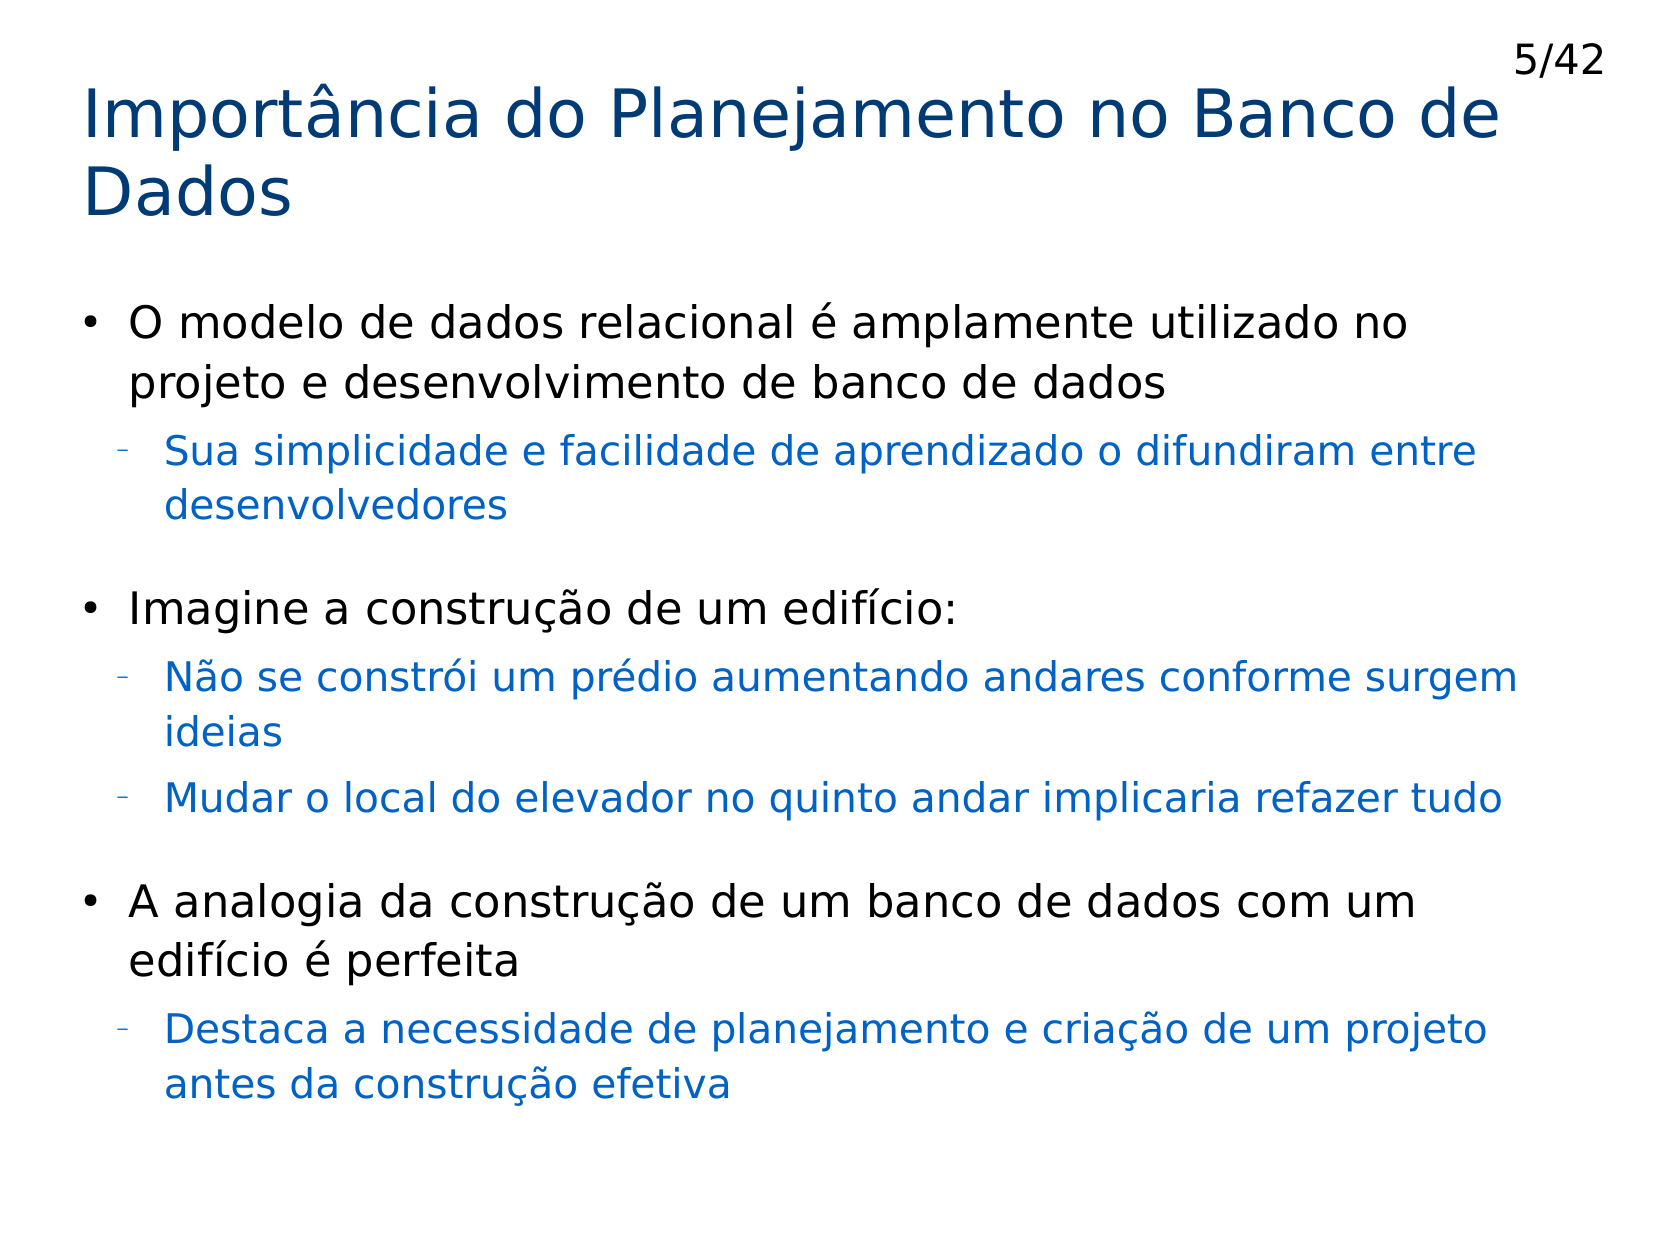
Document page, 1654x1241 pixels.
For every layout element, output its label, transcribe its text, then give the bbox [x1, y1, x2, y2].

title Importância do Planejamento no Banco de Dados [82, 75, 1571, 231]
list O modelo de dados relacional é amplamente utilizado no projeto e desenvolvimento de banco de dados Sua simplicidade e facilidade de aprendizado o difundiram entre desenvolvedores Imagine a construção de um edifício: Não se constrói um prédio aumentando andares conforme surgem ideias Mudar o local do elevador no quinto andar implicaria refazer tudo A analogia da construção de um banco de dados com um edifício é perfeita Destaca a necessidade de planejamento e criação de um projeto antes da construção efetiva [82, 289, 1571, 1108]
